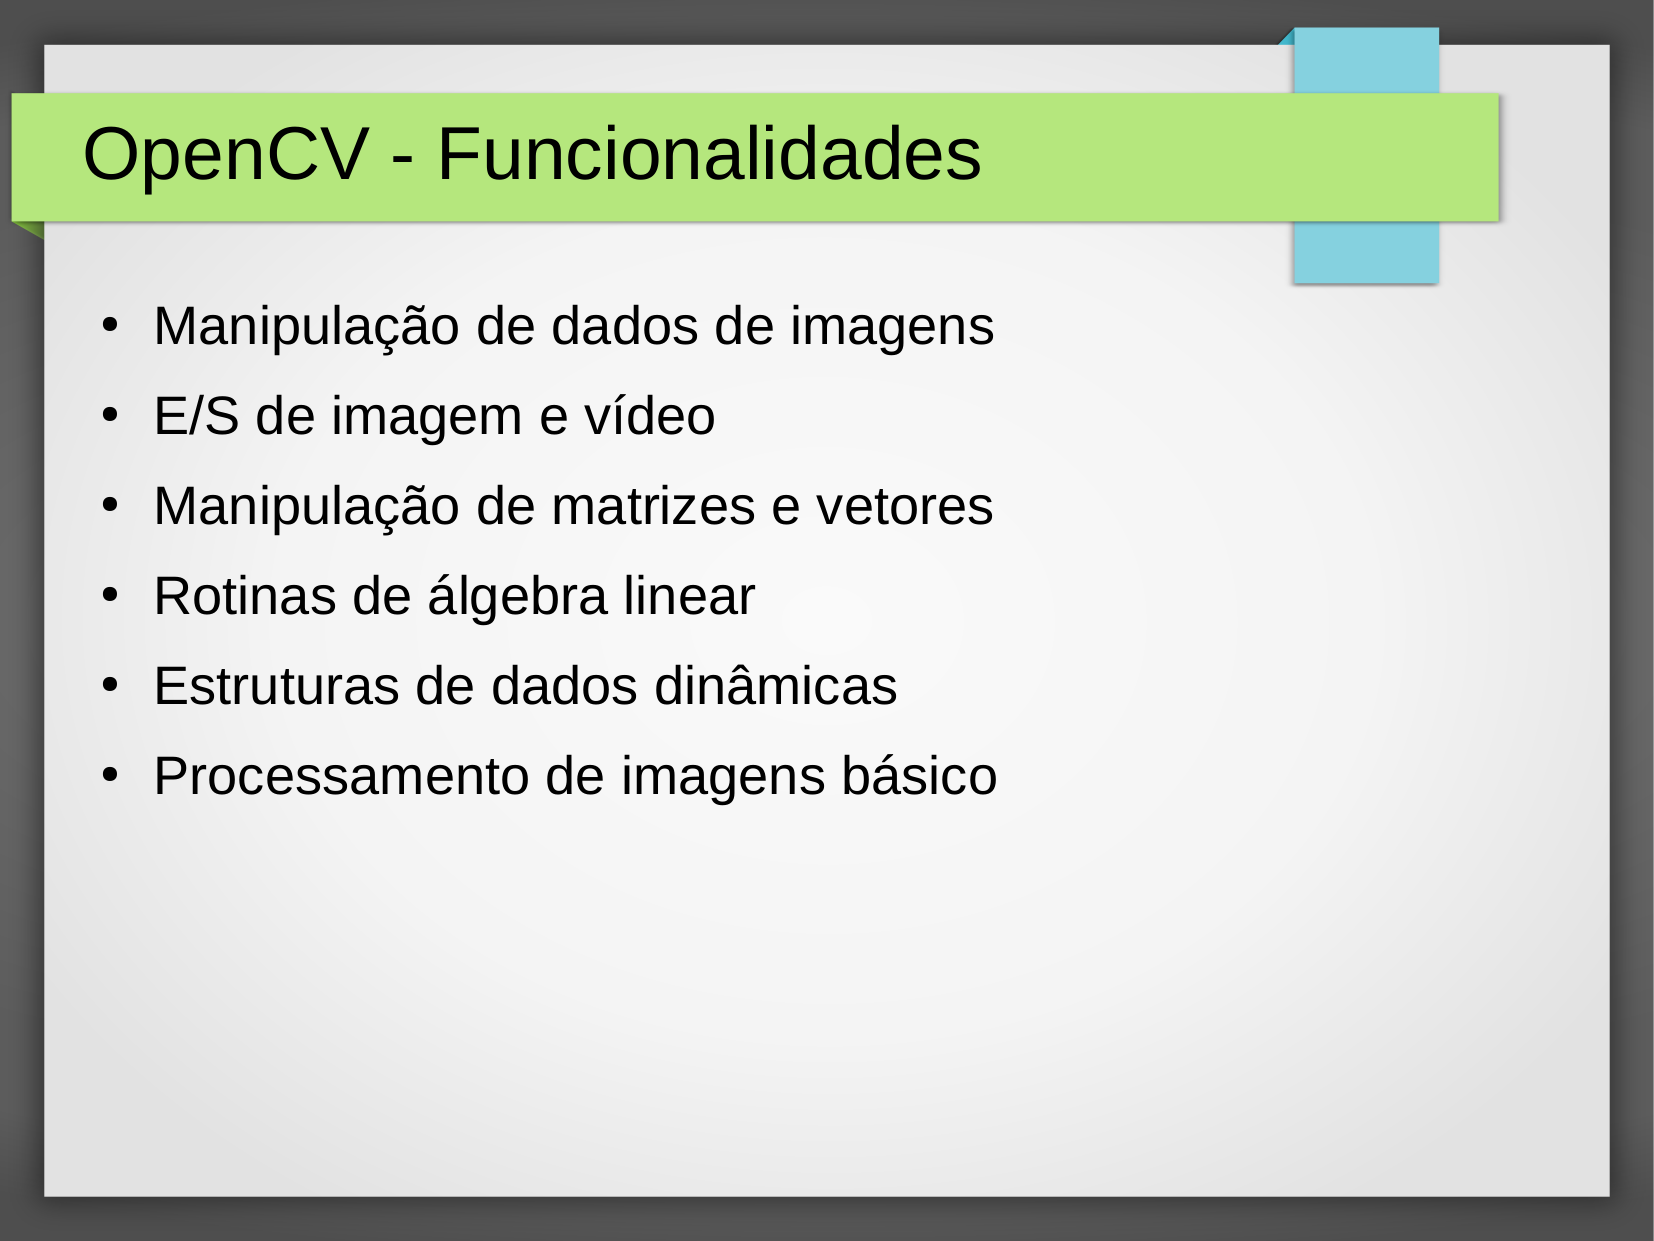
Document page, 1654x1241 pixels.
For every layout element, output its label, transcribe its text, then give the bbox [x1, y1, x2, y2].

picture [0, 0, 1654, 1241]
list Manipulação de dados de imagens E/S de imagem e vídeo Manipulação de matrizes e vetores Rotinas de álgebra linear Estruturas de dados dinâmicas Processamento de imagens básico [82, 295, 1571, 1015]
title OpenCV - Funcionalidades [82, 94, 1264, 213]
